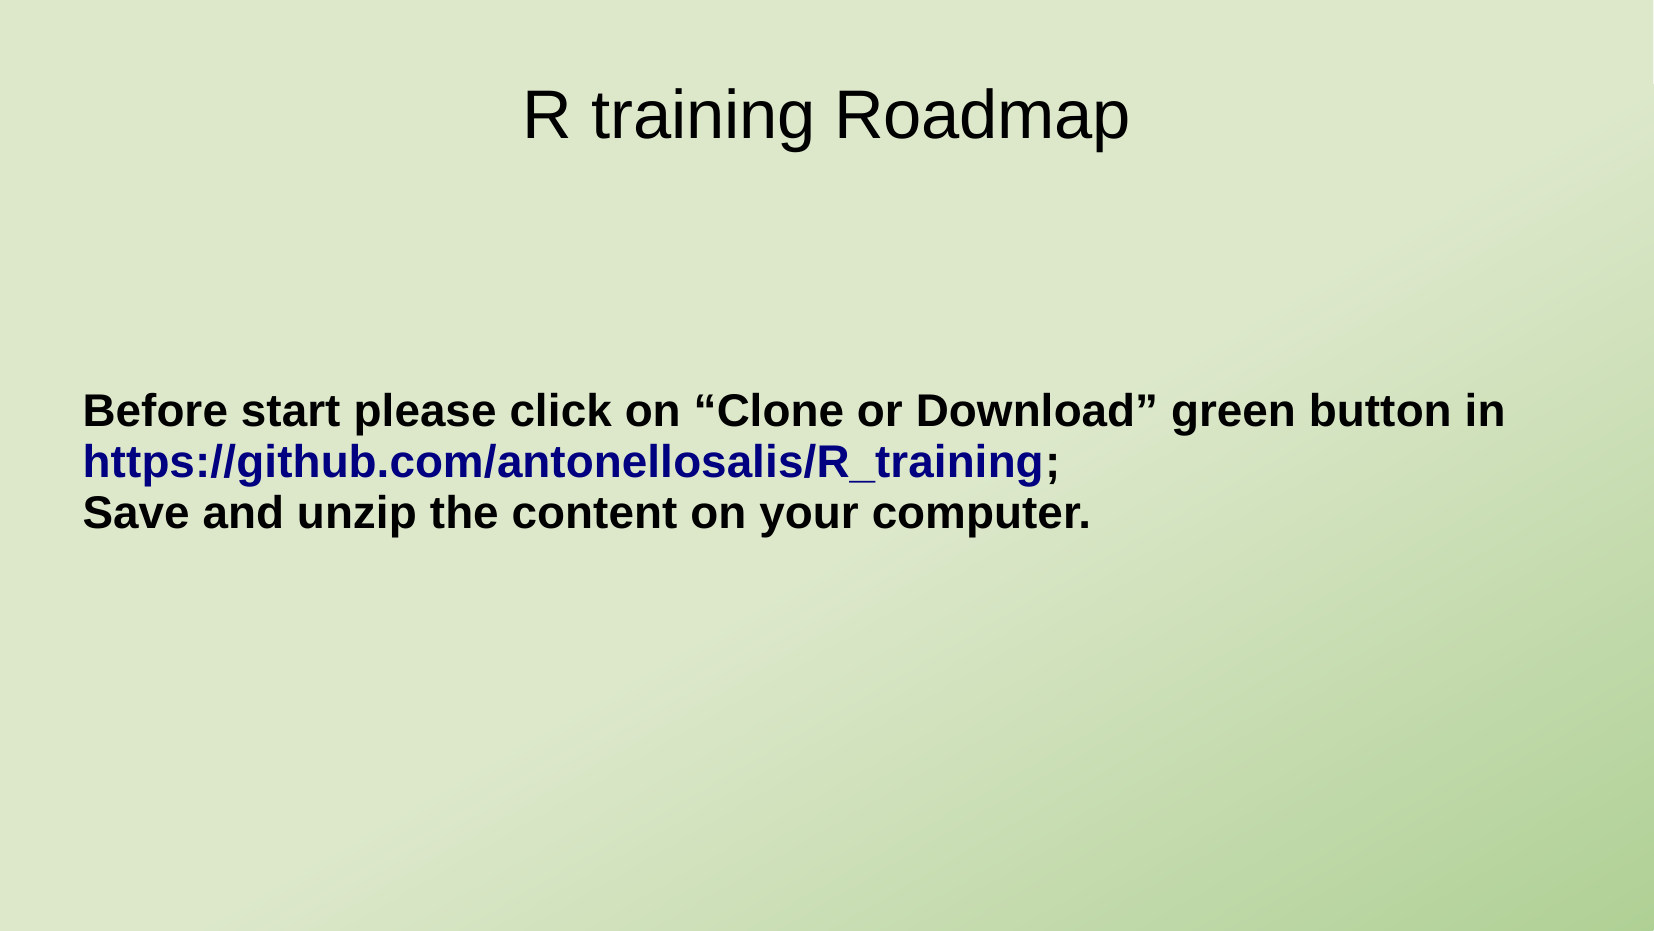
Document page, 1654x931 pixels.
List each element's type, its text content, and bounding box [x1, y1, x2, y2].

subtitle Before start please click on “Clone or Download” green button in https://github.com/antonellosalis/R_training; Save and unzip the content on your computer. [82, 191, 1571, 784]
title R training Roadmap [82, 37, 1571, 191]
